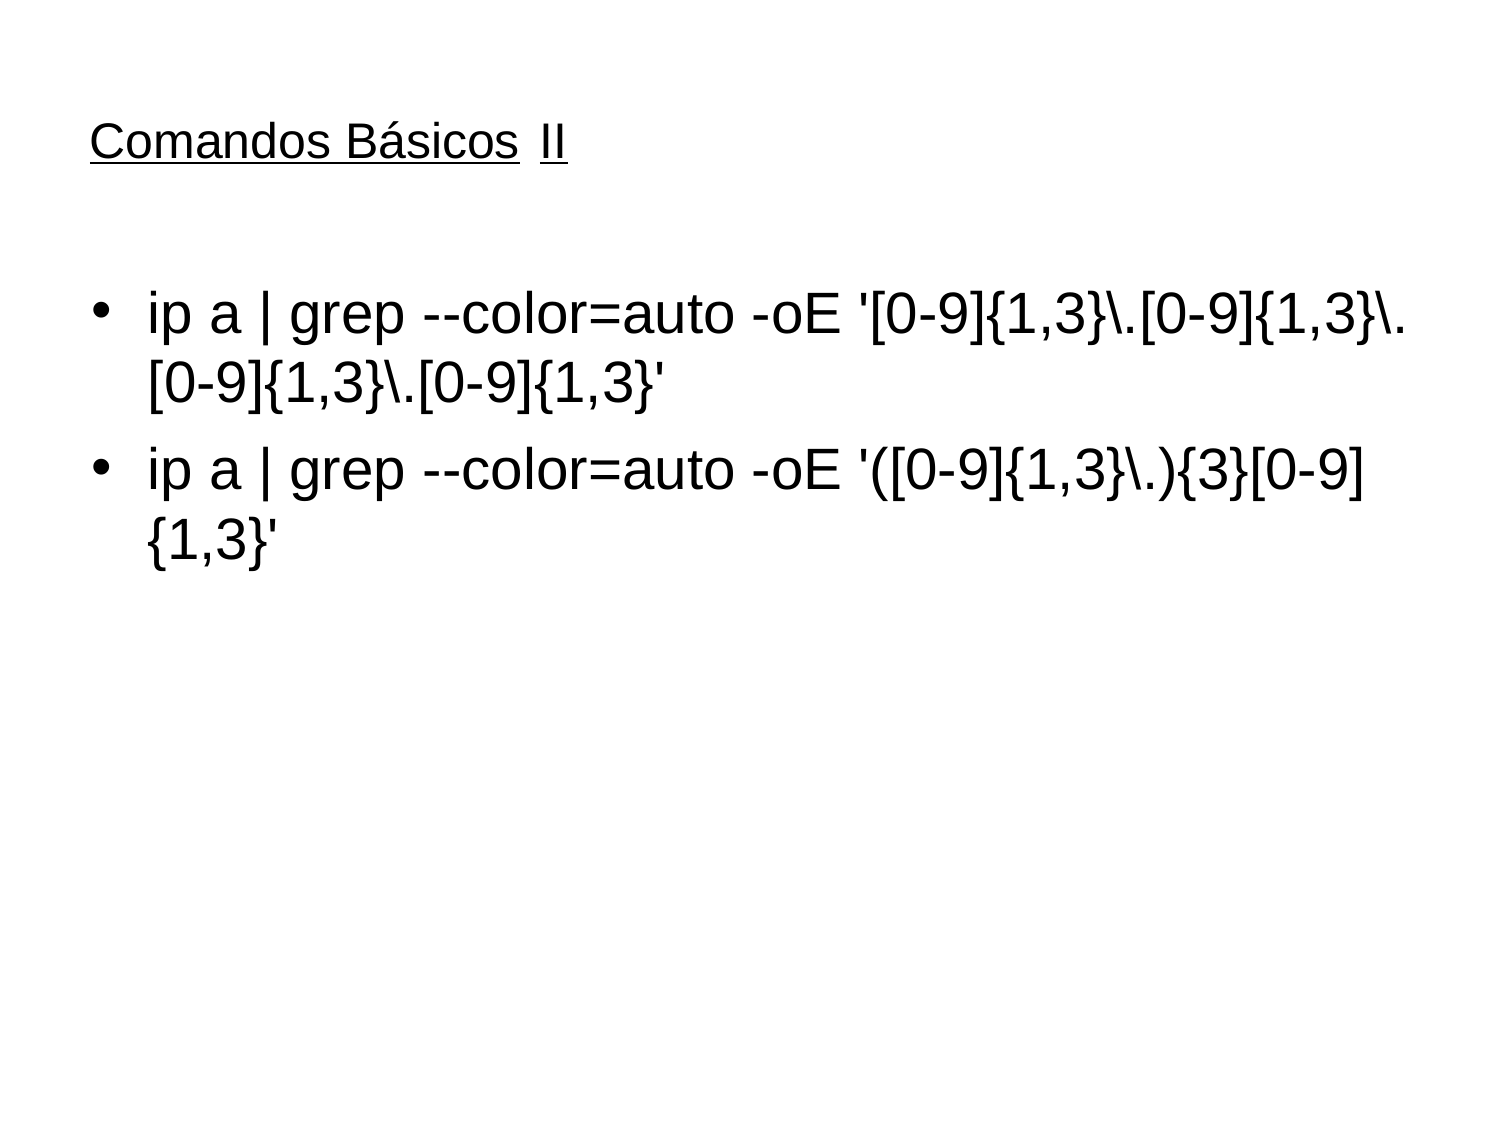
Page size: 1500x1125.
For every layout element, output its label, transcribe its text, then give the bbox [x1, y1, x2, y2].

title Comandos Básicos II [75, 45, 1426, 233]
list ip a | grep --color=auto -oE '[0-9]{1,3}\.[0-9]{1,3}\.[0-9]{1,3}\.[0-9]{1,3}' ip a | grep --color=auto -oE '([0-9]{1,3}\.){3}[0-9]{1,3}' [76, 267, 1427, 1010]
